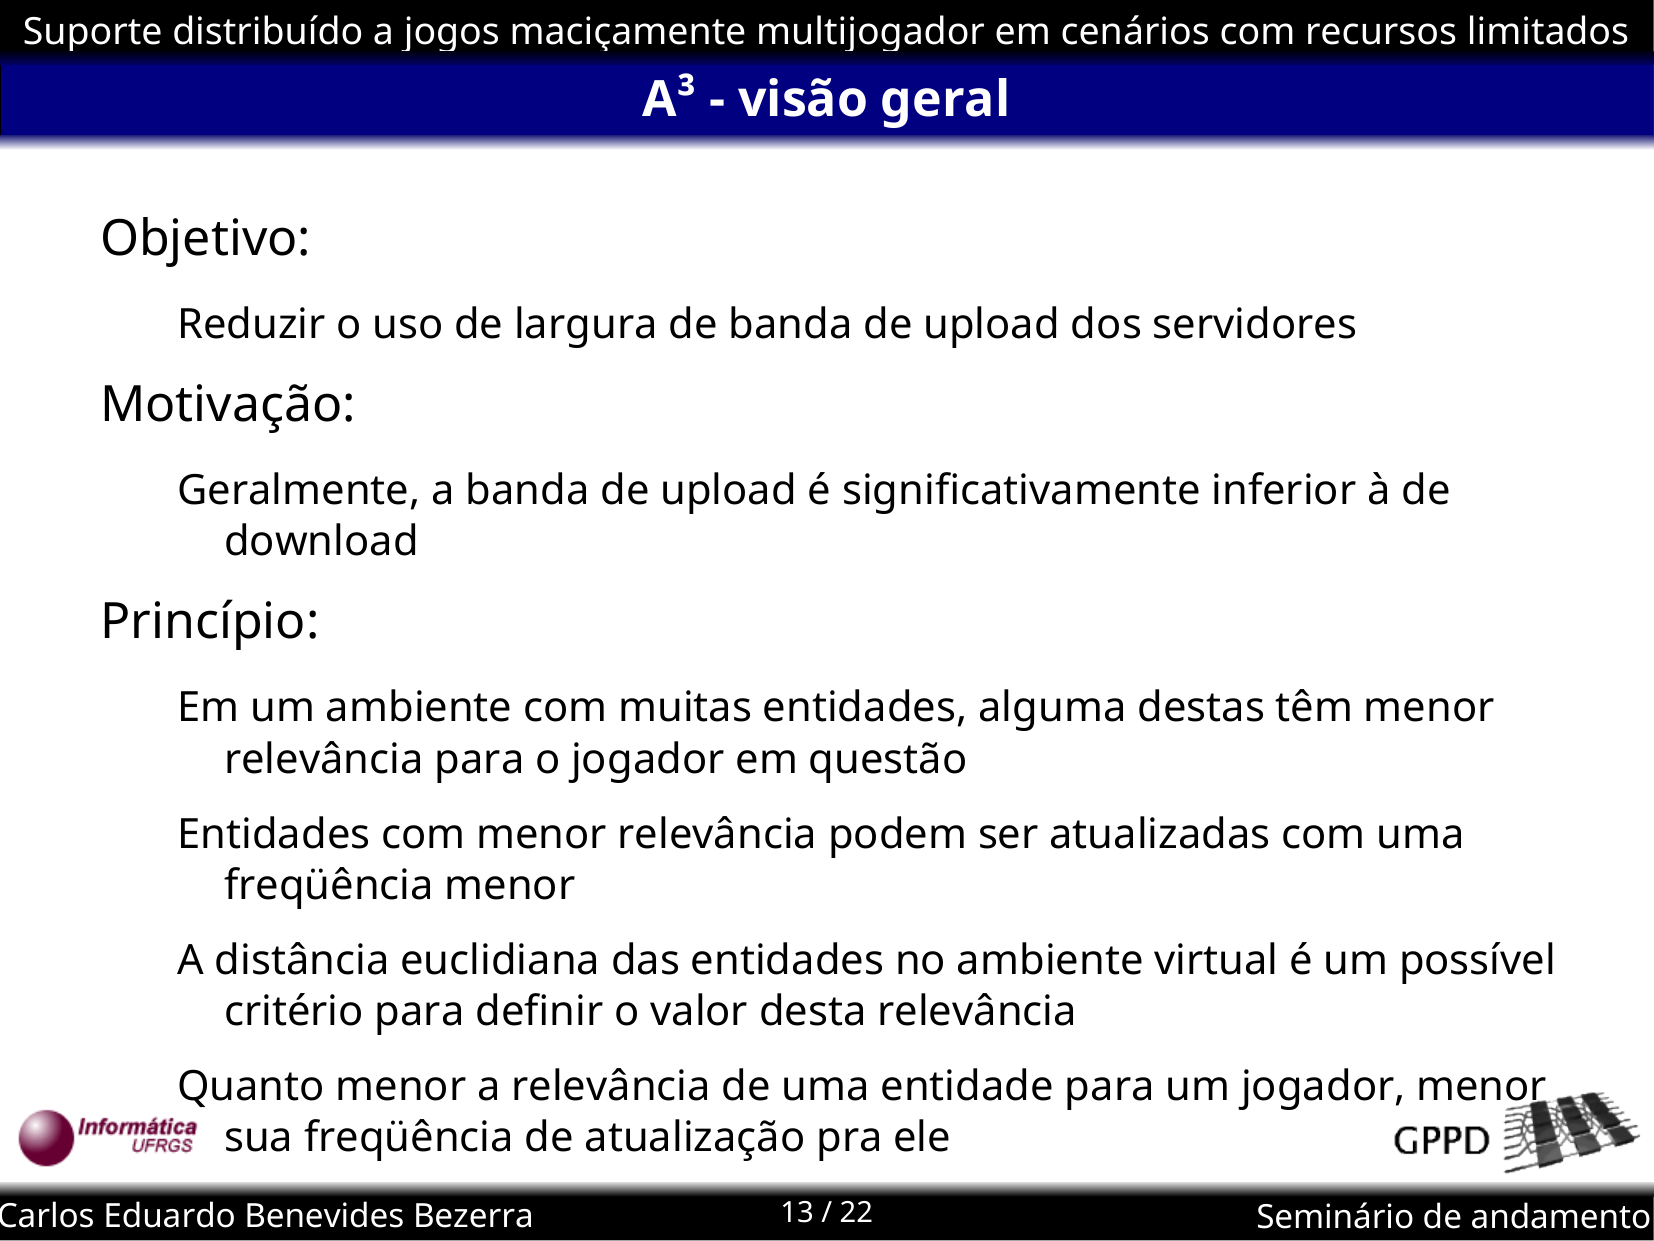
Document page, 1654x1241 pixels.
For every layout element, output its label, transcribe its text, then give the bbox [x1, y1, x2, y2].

picture [1393, 1091, 1642, 1176]
title A³ - visão geral [0, 62, 1654, 133]
picture [5, 1096, 213, 1176]
list Objetivo: Reduzir o uso de largura de banda de upload dos servidores Motivação: Geralmente, a banda de upload é significativamente inferior à de download Princípio: Em um ambiente com muitas entidades, alguma destas têm menor relevância para o jogador em questão Entidades com menor relevância podem ser atualizadas com uma freqüência menor A distância euclidiana das entidades no ambiente virtual é um possível critério para definir o valor desta relevância Quanto menor a relevância de uma entidade para um jogador, menor sua freqüência de atualização pra ele [82, 206, 1571, 1109]
